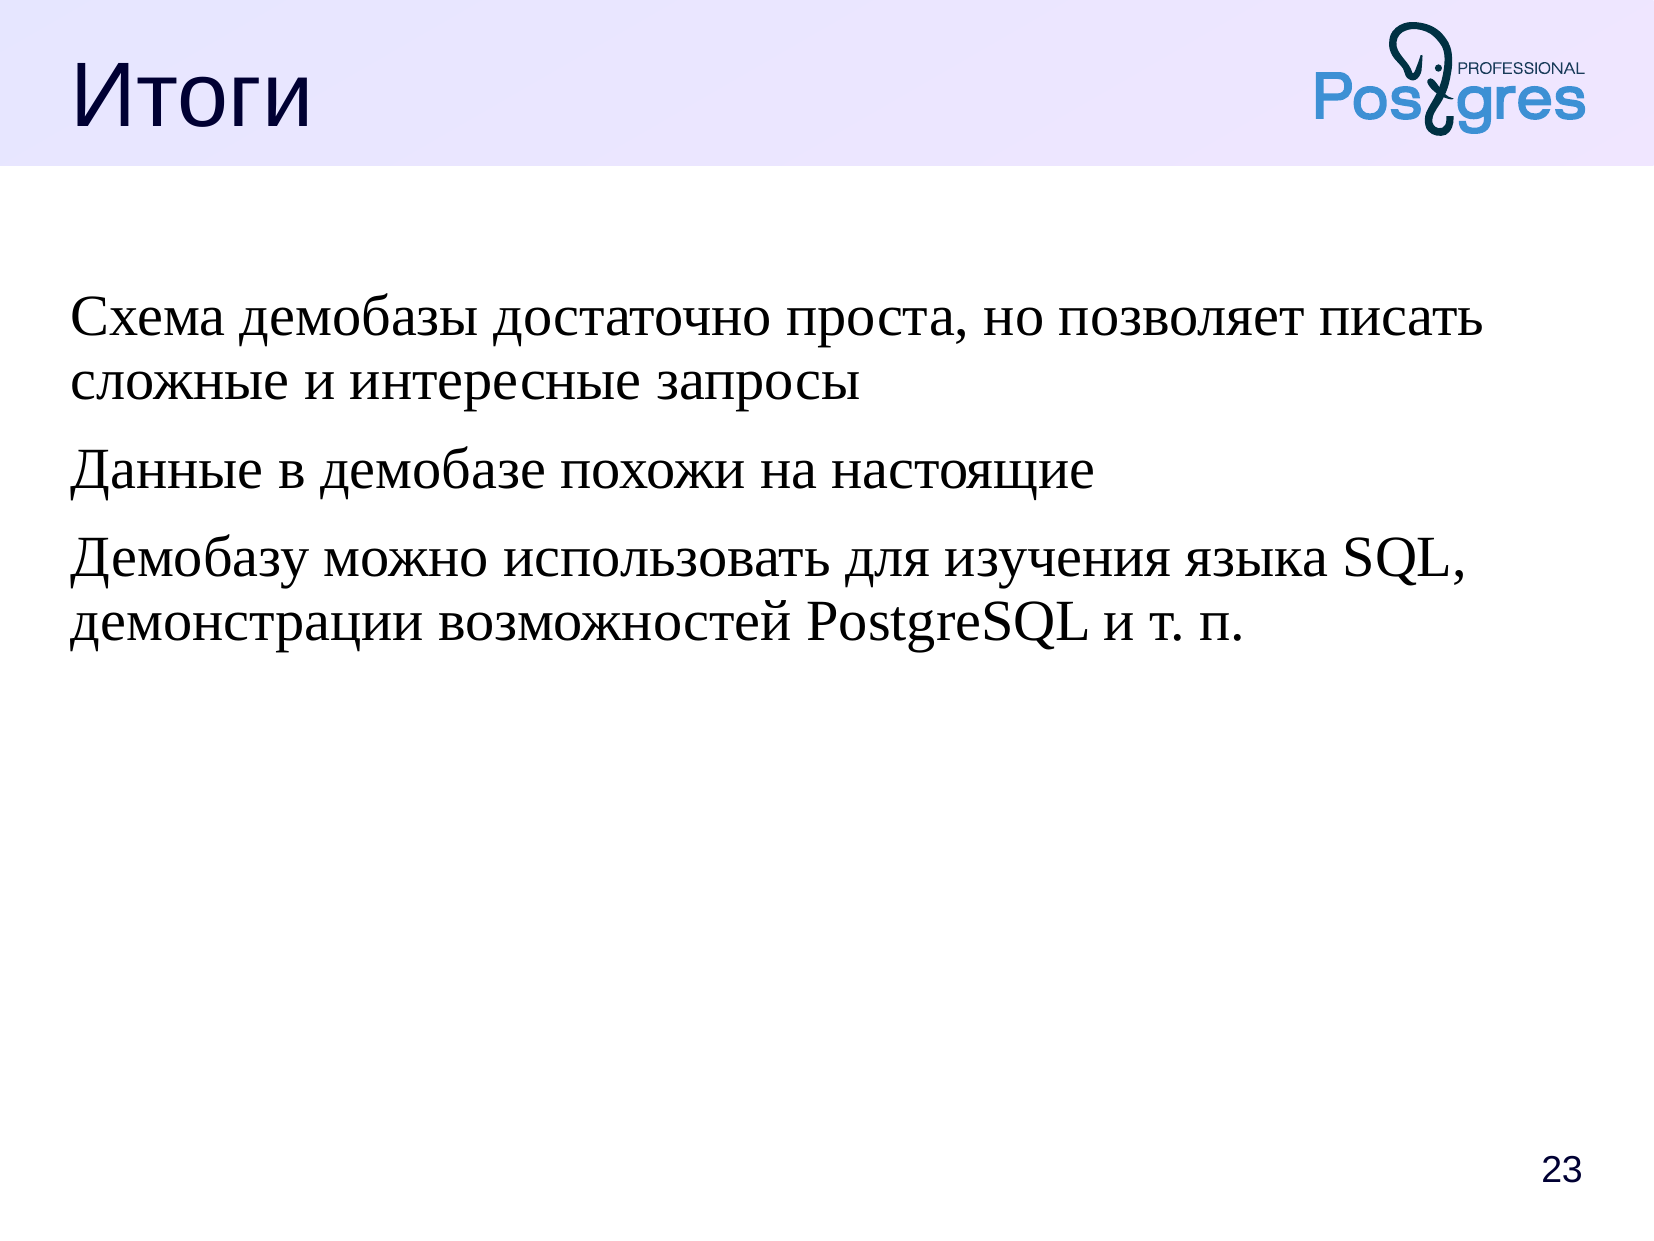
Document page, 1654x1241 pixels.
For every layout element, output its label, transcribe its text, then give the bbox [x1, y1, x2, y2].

title Итоги [70, 43, 1241, 147]
list Схема демобазы достаточно проста, но позволяет писать сложные и интересные запросы Данные в демобазе похожи на настоящие Демобазу можно использовать для изучения языка SQL, демонстрации возможностей PostgreSQL и т. п. [70, 283, 1583, 1134]
